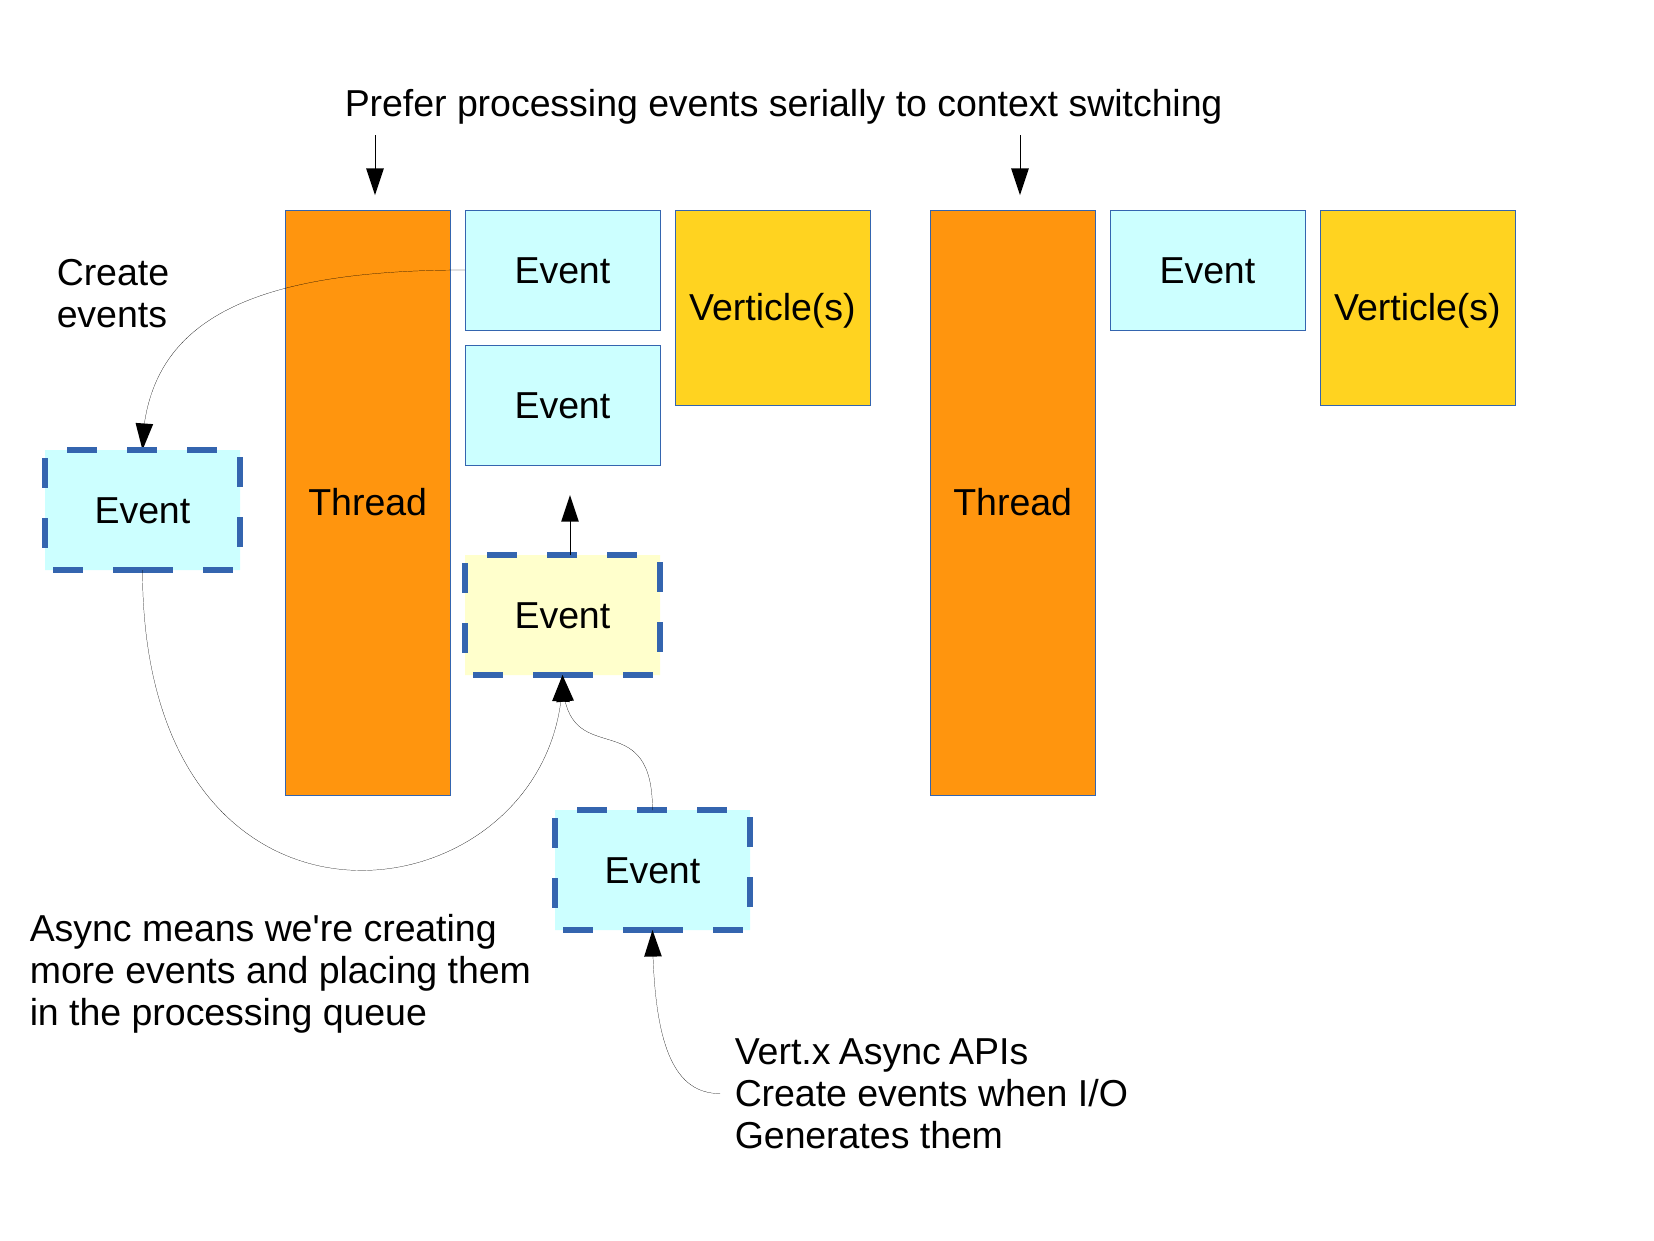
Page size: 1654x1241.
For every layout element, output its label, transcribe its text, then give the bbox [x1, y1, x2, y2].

text_box Vert.x Async APIs Create events when I/O Generates them [720, 1023, 1144, 1164]
text_box Event [1110, 210, 1306, 331]
text_box Prefer processing events serially to context switching [330, 75, 1238, 132]
text_box Thread [930, 210, 1096, 796]
text_box Event [465, 555, 661, 676]
text_box Event [465, 345, 661, 466]
text_box Event [45, 450, 241, 571]
text_box Event [555, 810, 751, 931]
text_box Verticle(s) [1320, 210, 1516, 406]
text_box Async means we're creating more events and placing them in the processing queue [15, 900, 546, 1041]
text_box Create events [42, 244, 185, 376]
text_box Thread [285, 210, 451, 287]
text_box Verticle(s) [675, 210, 871, 406]
text_box Thread [285, 271, 451, 796]
text_box Event [465, 210, 661, 331]
